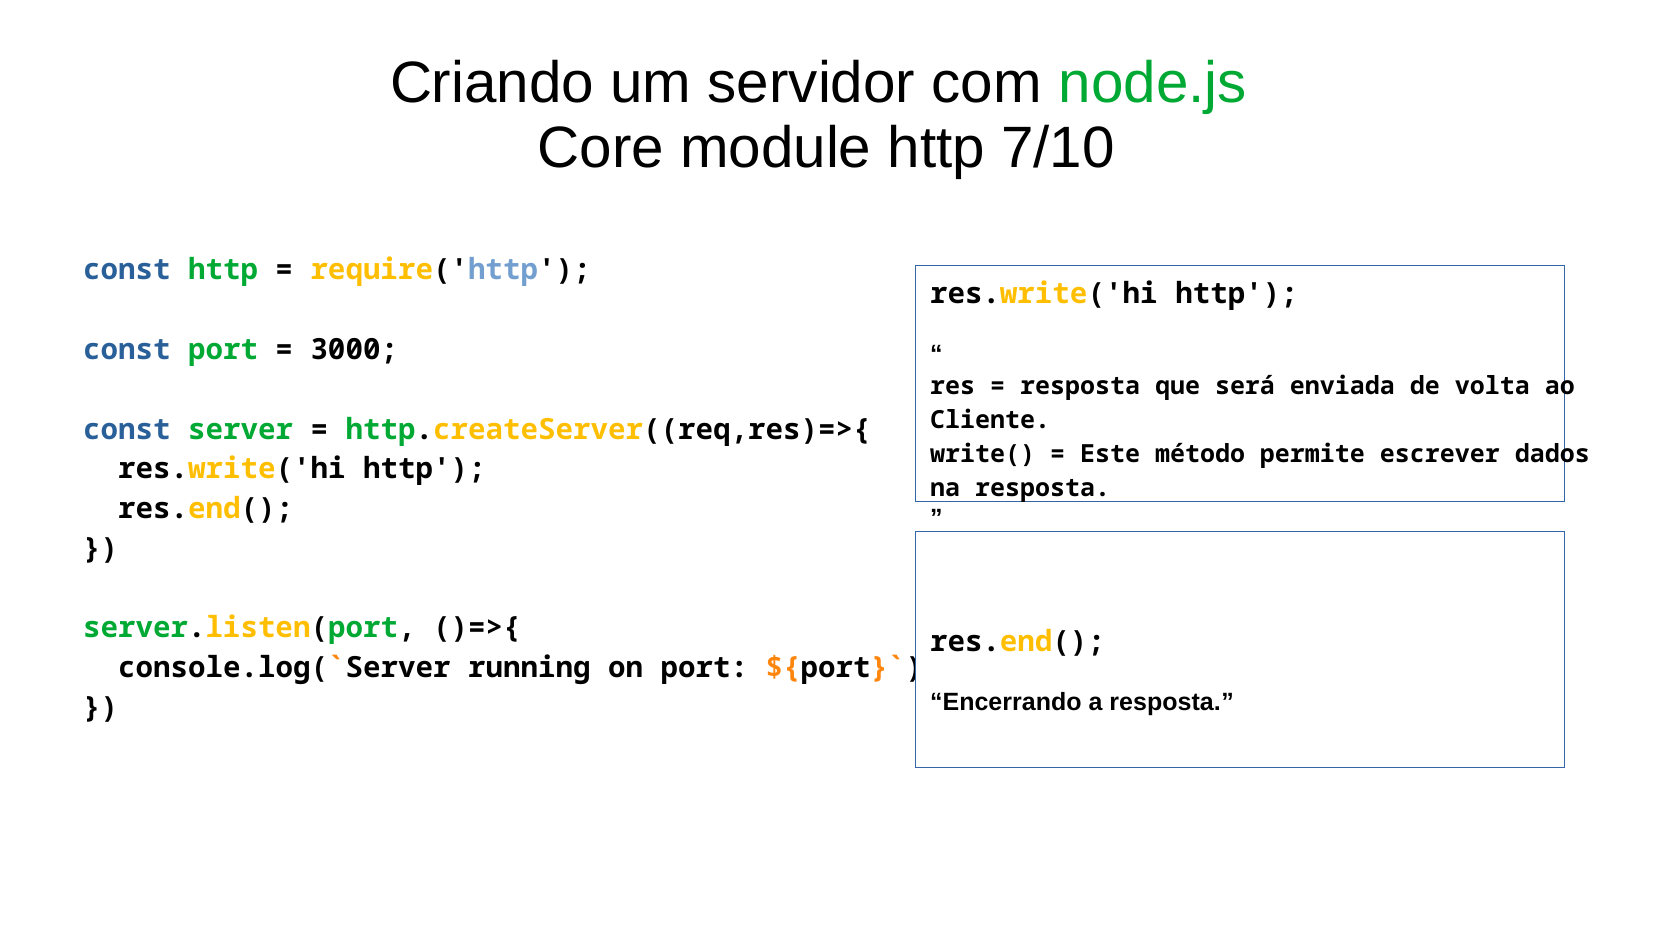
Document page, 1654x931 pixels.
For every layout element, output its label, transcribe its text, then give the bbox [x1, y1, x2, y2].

subtitle const http = require('http'); const port = 3000; const server = http.createServer((req,res)=>{ res.write('hi http'); res.end(); }) server.listen(port, ()=>{ console.log(`Server running on port: ${port}`); }) [82, 217, 945, 758]
text_box res.end(); “Encerrando a resposta.” [915, 531, 1565, 768]
text_box res.write('hi http'); “ res = resposta que será enviada de volta ao Cliente. write() = Este método permite escrever dados na resposta. ” [915, 265, 1565, 502]
title Criando um servidor com node.js Core module http 7/10 [82, 37, 1571, 193]
